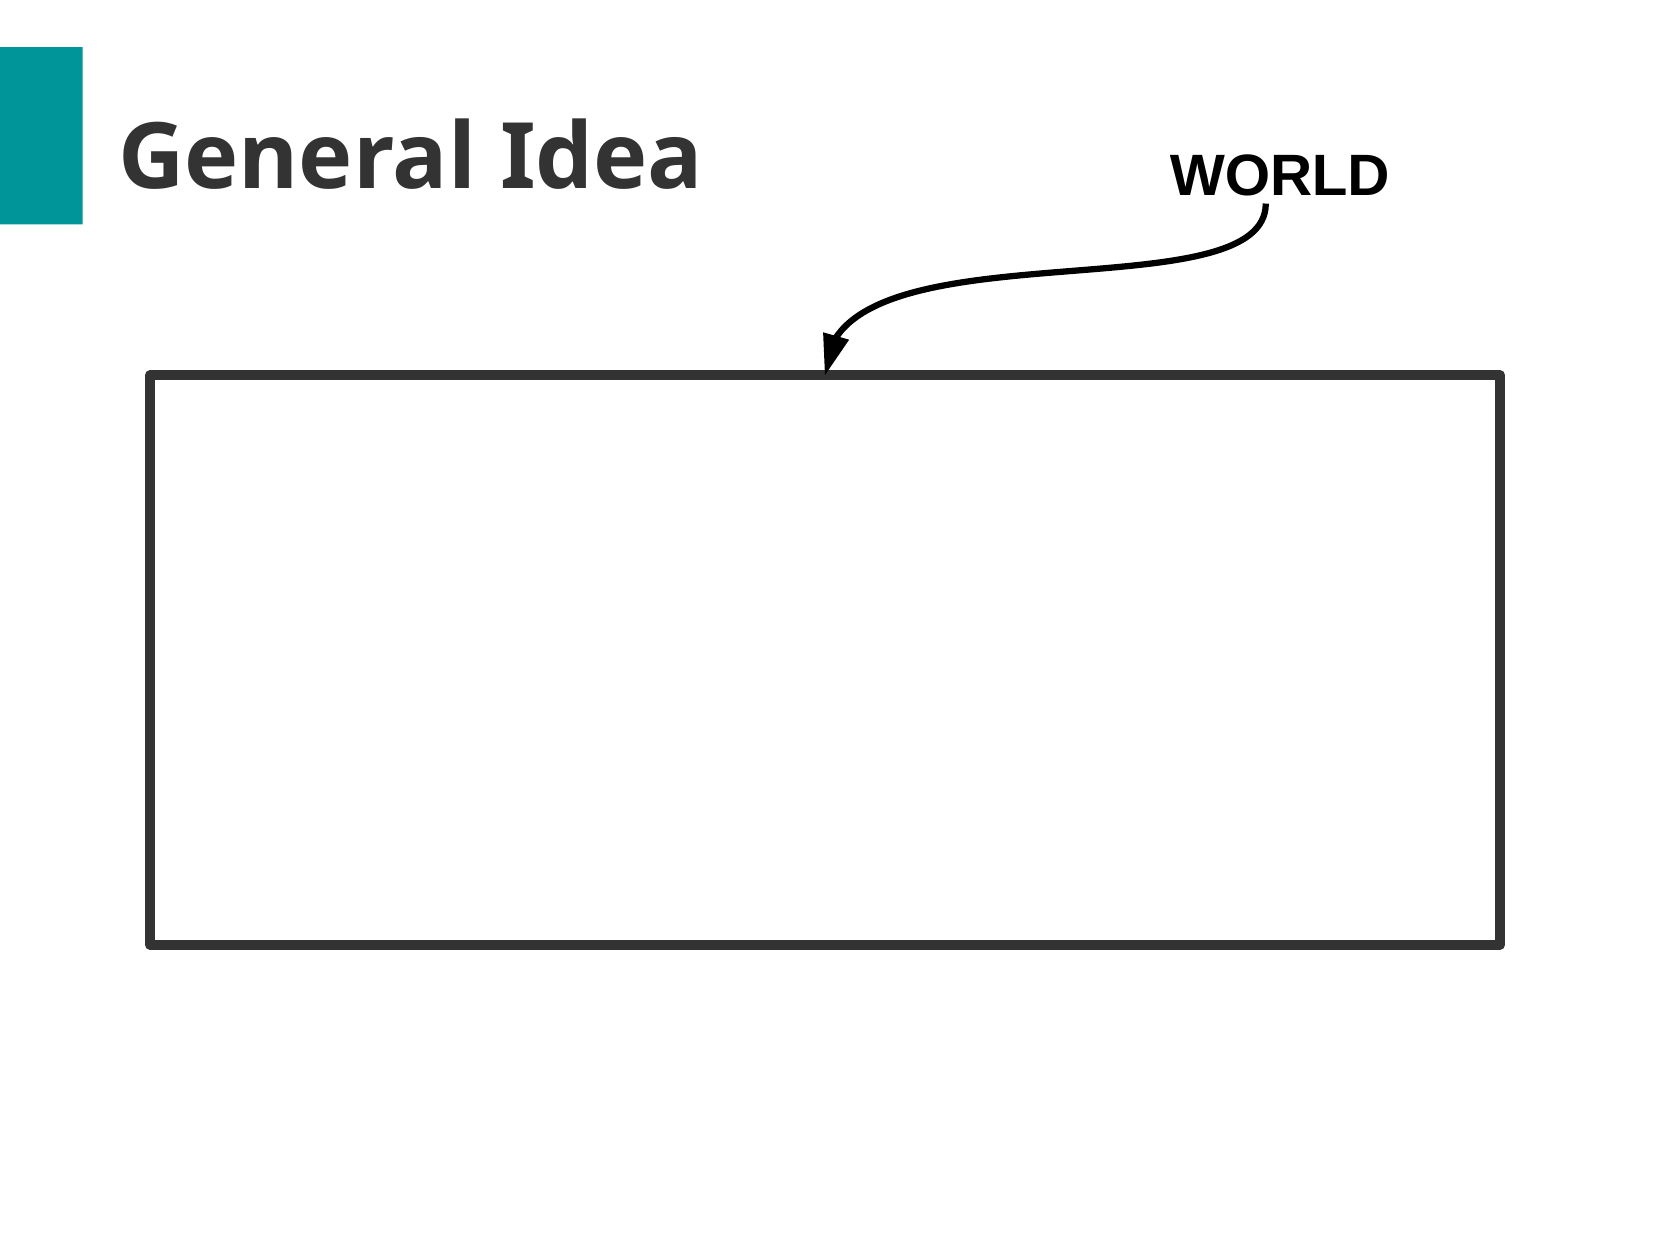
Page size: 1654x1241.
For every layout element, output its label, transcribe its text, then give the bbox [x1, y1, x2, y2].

title General Idea [118, 49, 1571, 257]
text_box WORLD [1155, 135, 1405, 215]
